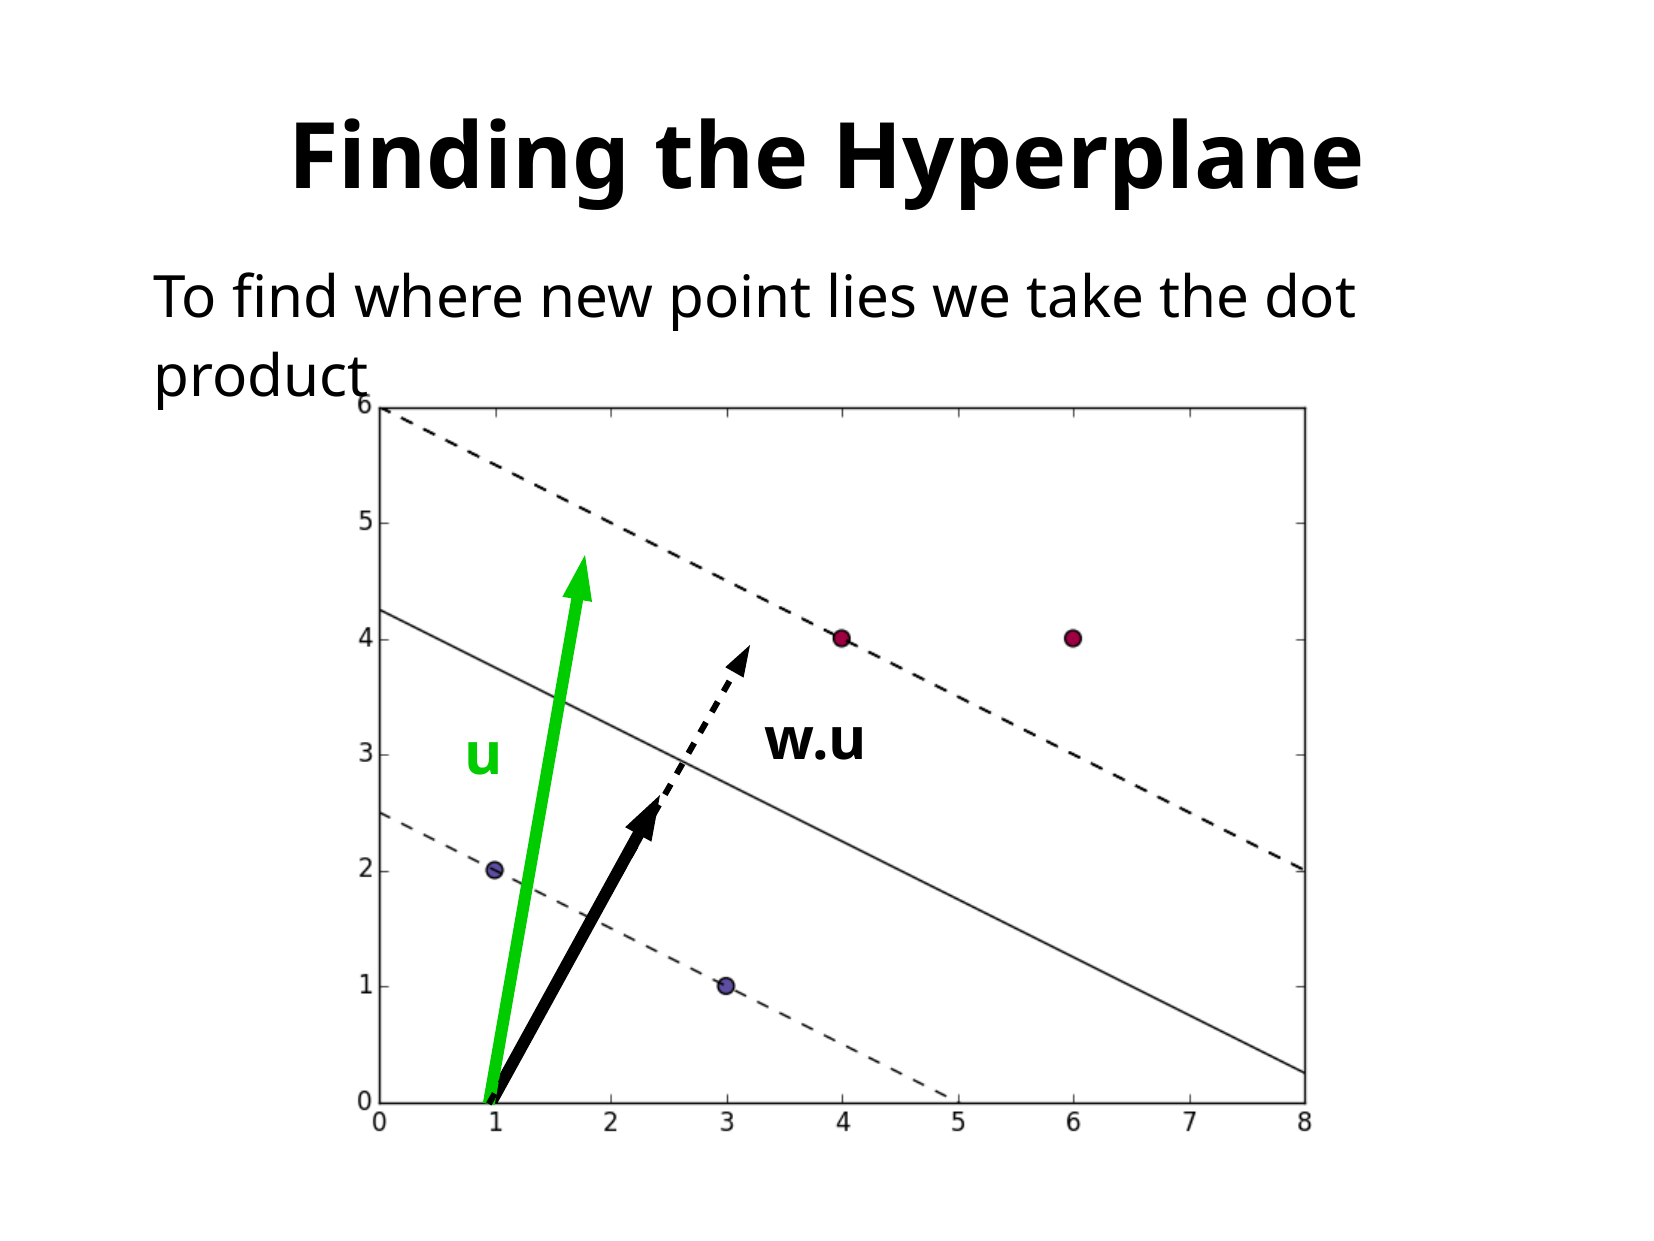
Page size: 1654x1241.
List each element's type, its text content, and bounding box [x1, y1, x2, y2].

text_box w.u [750, 690, 1006, 774]
title Finding the Hyperplane [82, 49, 1571, 254]
picture [502, 974, 554, 1068]
picture [230, 974, 1424, 1203]
list To find where new point lies we take the dot product [82, 254, 1571, 974]
text_box u [450, 705, 541, 789]
